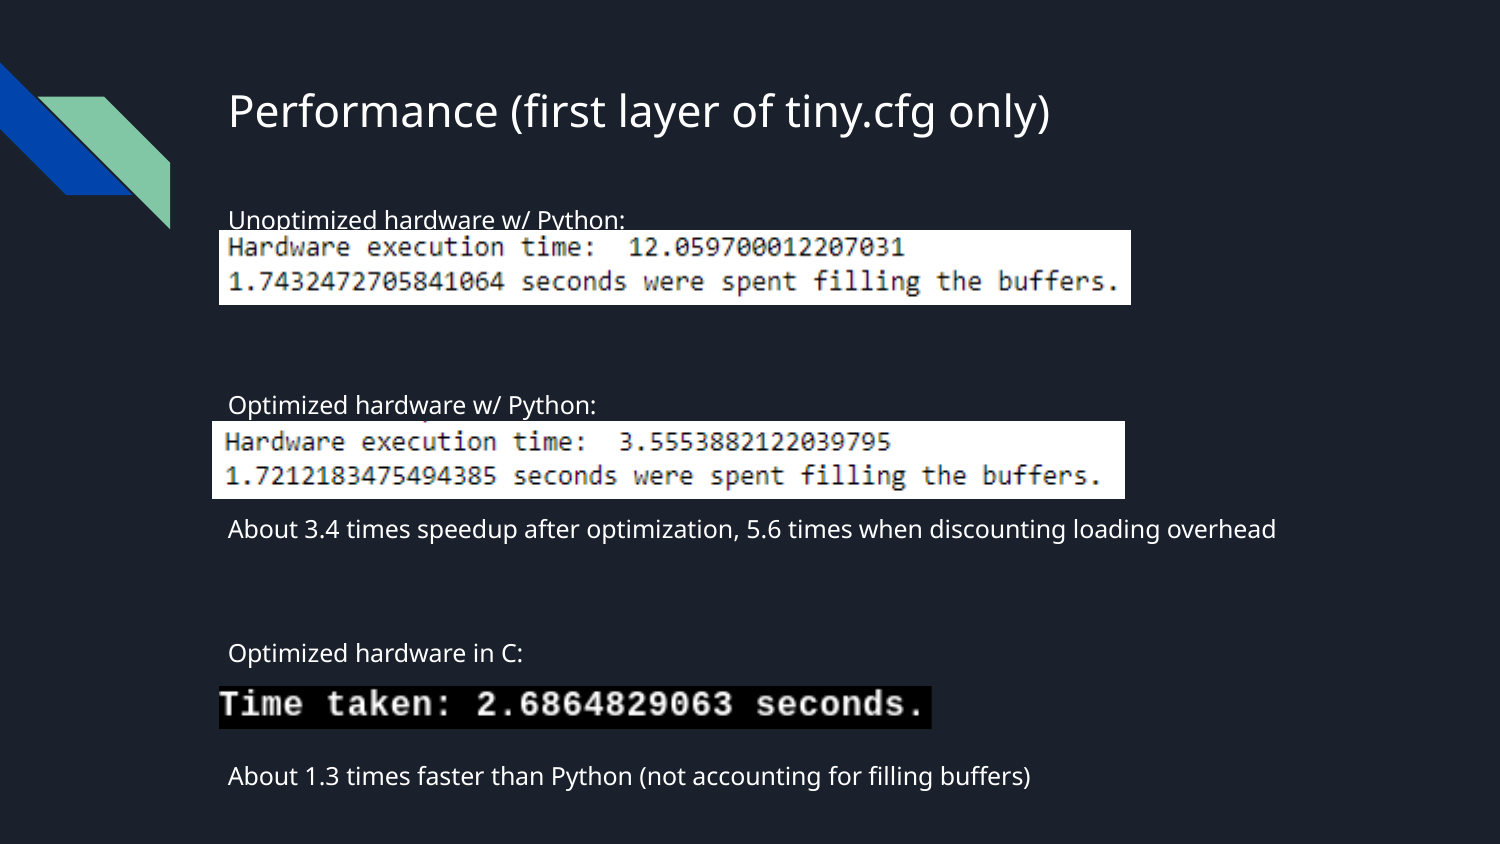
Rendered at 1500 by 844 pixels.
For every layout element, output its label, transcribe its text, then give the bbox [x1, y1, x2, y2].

list Unoptimized hardware w/ Python: Optimized hardware w/ Python: About 3.4 times speedup after optimization, 5.6 times when discounting loading overhead Optimized hardware in C: About 1.3 times faster than Python (not accounting for filling buffers) [212, 183, 1368, 809]
picture [219, 230, 1131, 305]
picture [219, 686, 932, 729]
picture [212, 421, 1125, 499]
title Performance (first layer of tiny.cfg only) [212, 64, 1368, 156]
